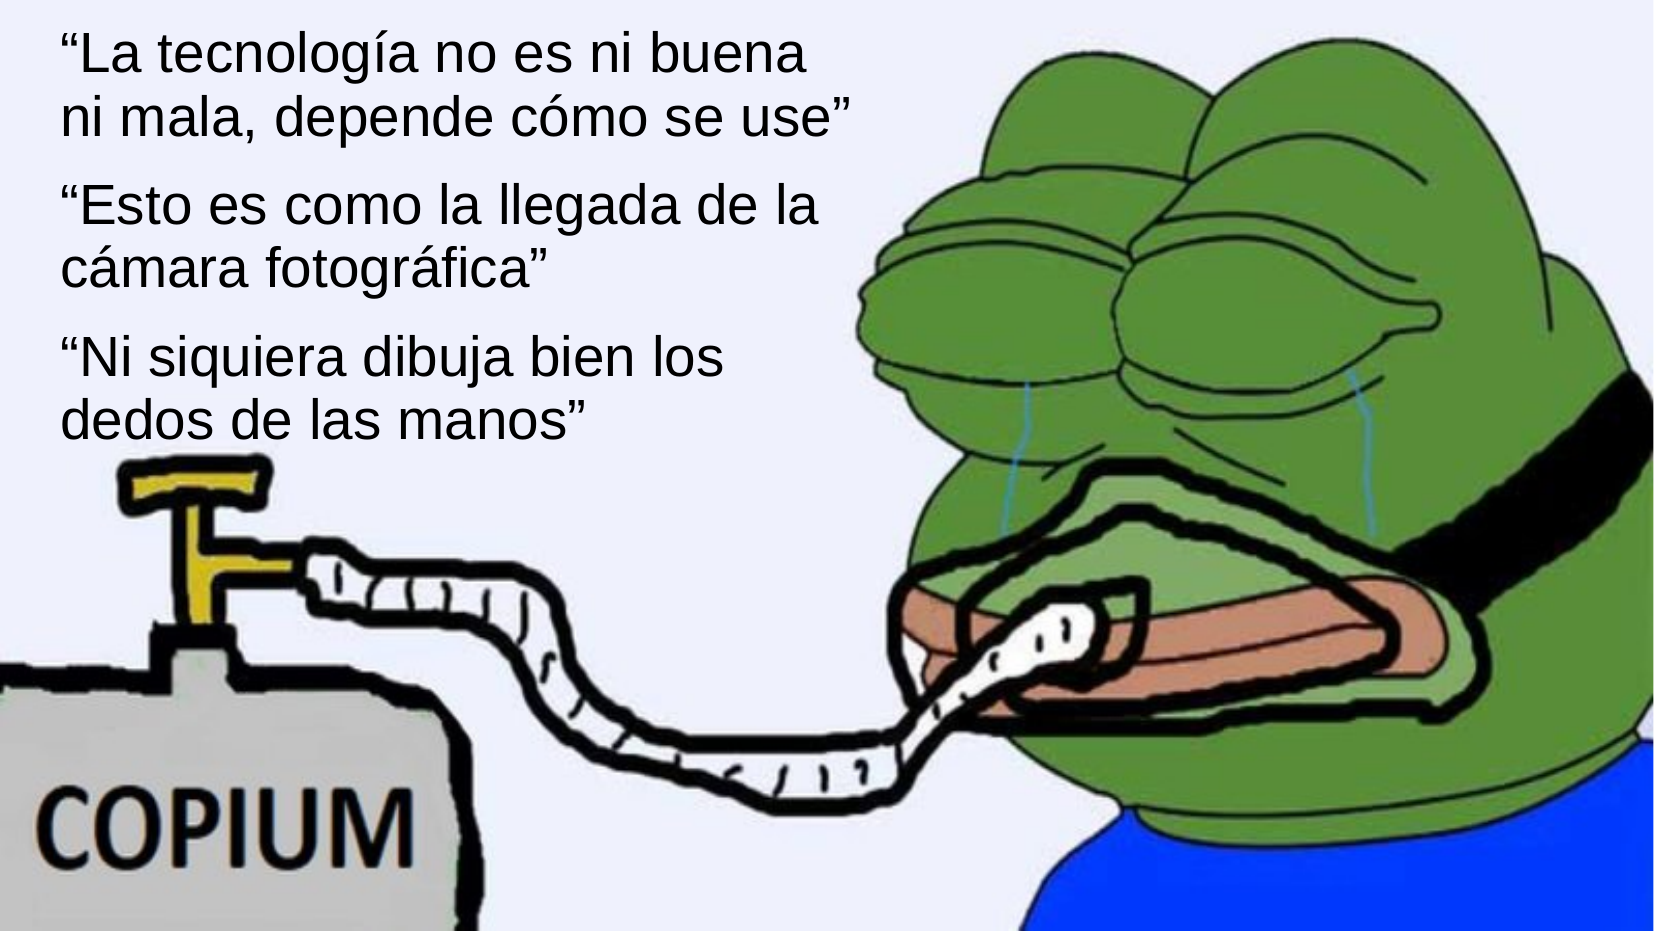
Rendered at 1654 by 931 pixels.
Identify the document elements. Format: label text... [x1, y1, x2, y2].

list “La tecnología no es ni buena ni mala, depende cómo se use” “Esto es como la llegada de la cámara fotográfica” “Ni siquiera dibuja bien los dedos de las manos” [0, 21, 886, 502]
picture [0, 0, 1654, 931]
